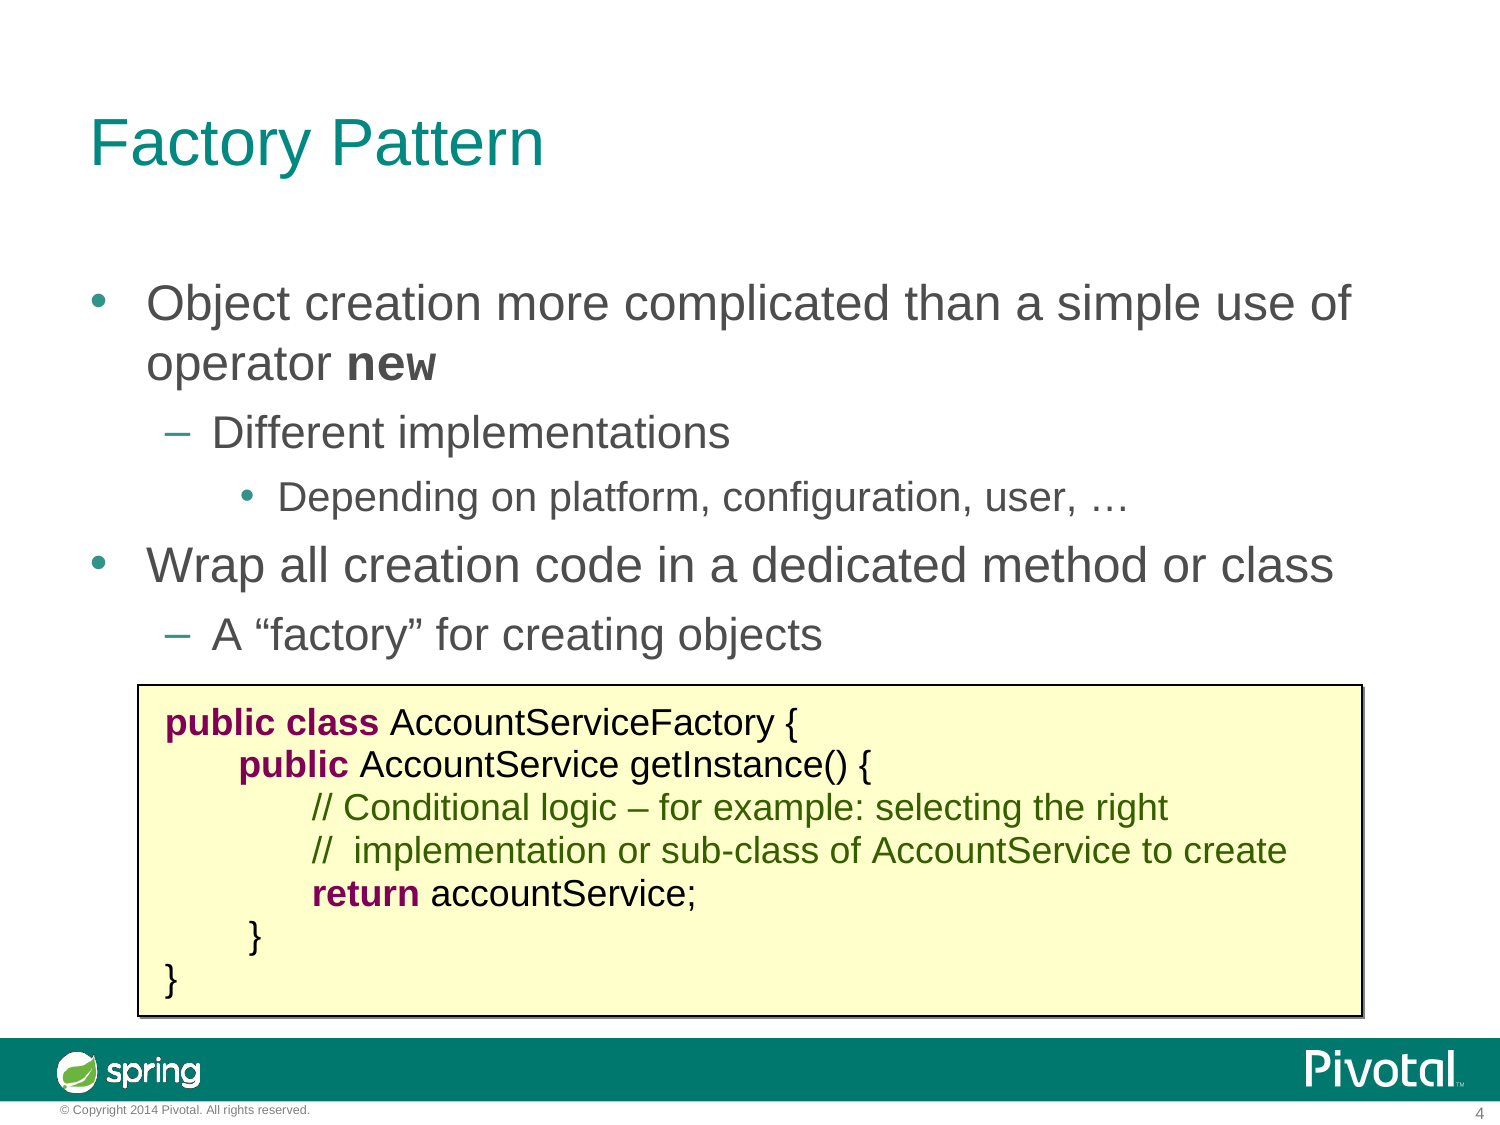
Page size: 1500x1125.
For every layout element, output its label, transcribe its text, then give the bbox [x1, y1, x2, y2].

title Factory Pattern [75, 45, 1426, 233]
picture [32, 1041, 210, 1103]
picture [1306, 1050, 1464, 1087]
list Object creation more complicated than a simple use of operator new Different implementations Depending on platform, configuration, user, … Wrap all creation code in a dedicated method or class A “factory” for creating objects [75, 262, 1426, 931]
text_box public class AccountServiceFactory { public AccountService getInstance() { // Conditional logic – for example: selecting the right // implementation or sub-class of AccountService to create return accountService; } } [138, 685, 1362, 1016]
